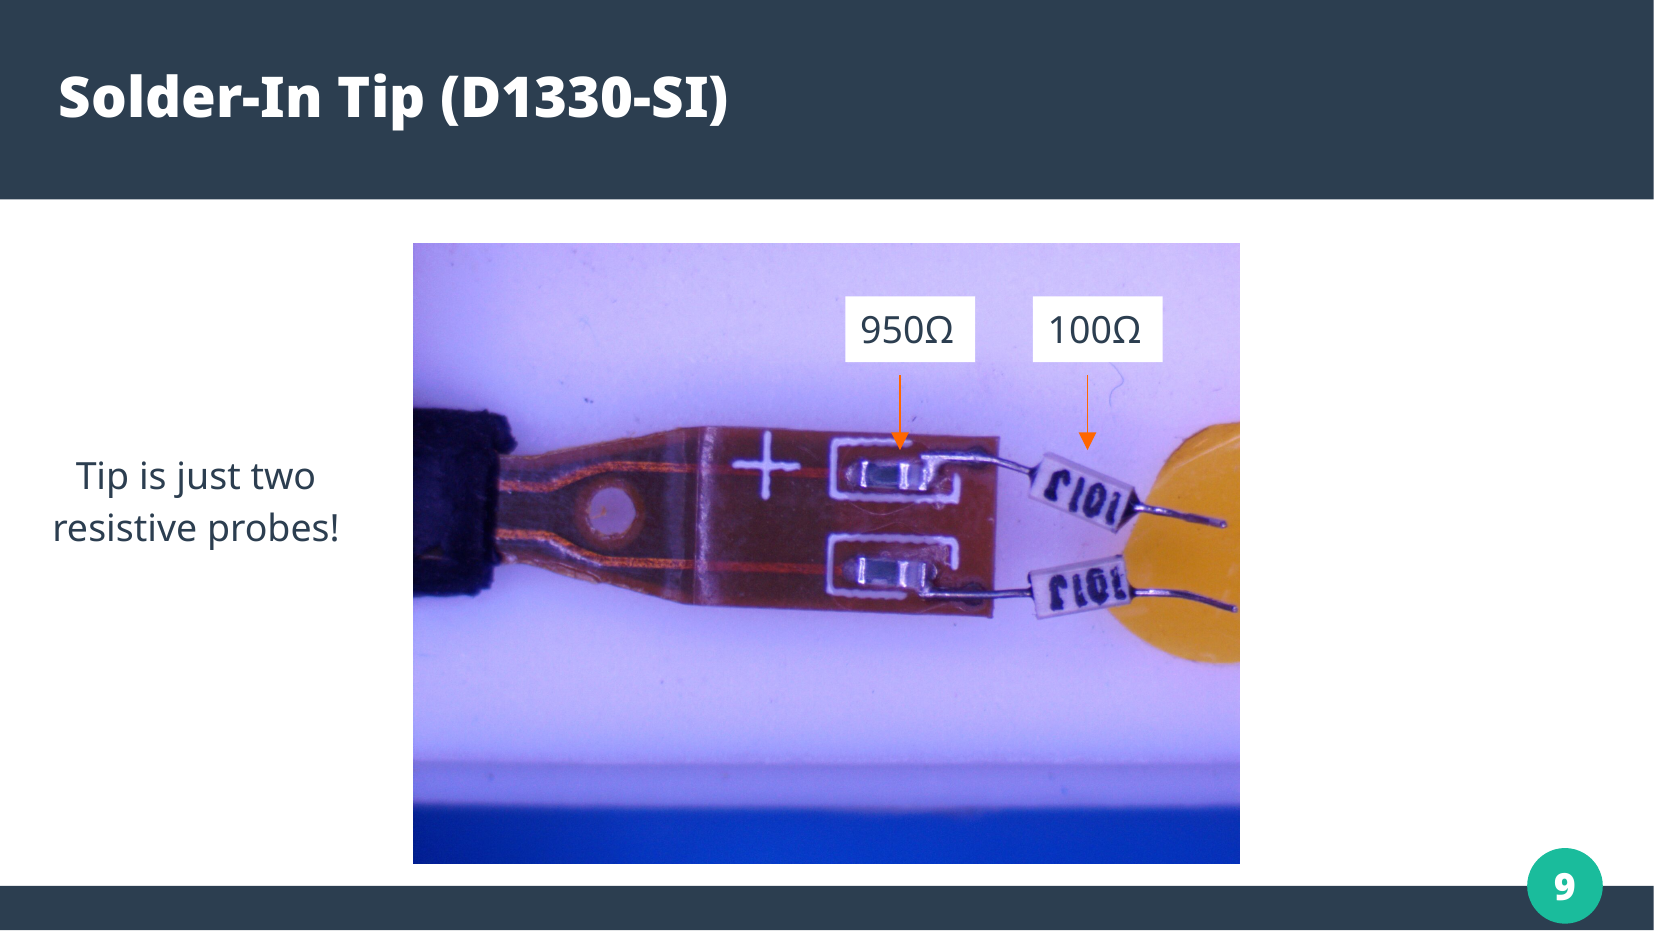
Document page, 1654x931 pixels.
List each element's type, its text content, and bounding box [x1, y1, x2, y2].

text_box Tip is just two resistive probes! [37, 450, 380, 552]
title Solder-In Tip (D1330-SI) [59, 37, 1595, 155]
picture [413, 243, 1240, 864]
text_box 950Ω [845, 300, 976, 359]
text_box 100Ω [1032, 300, 1163, 359]
